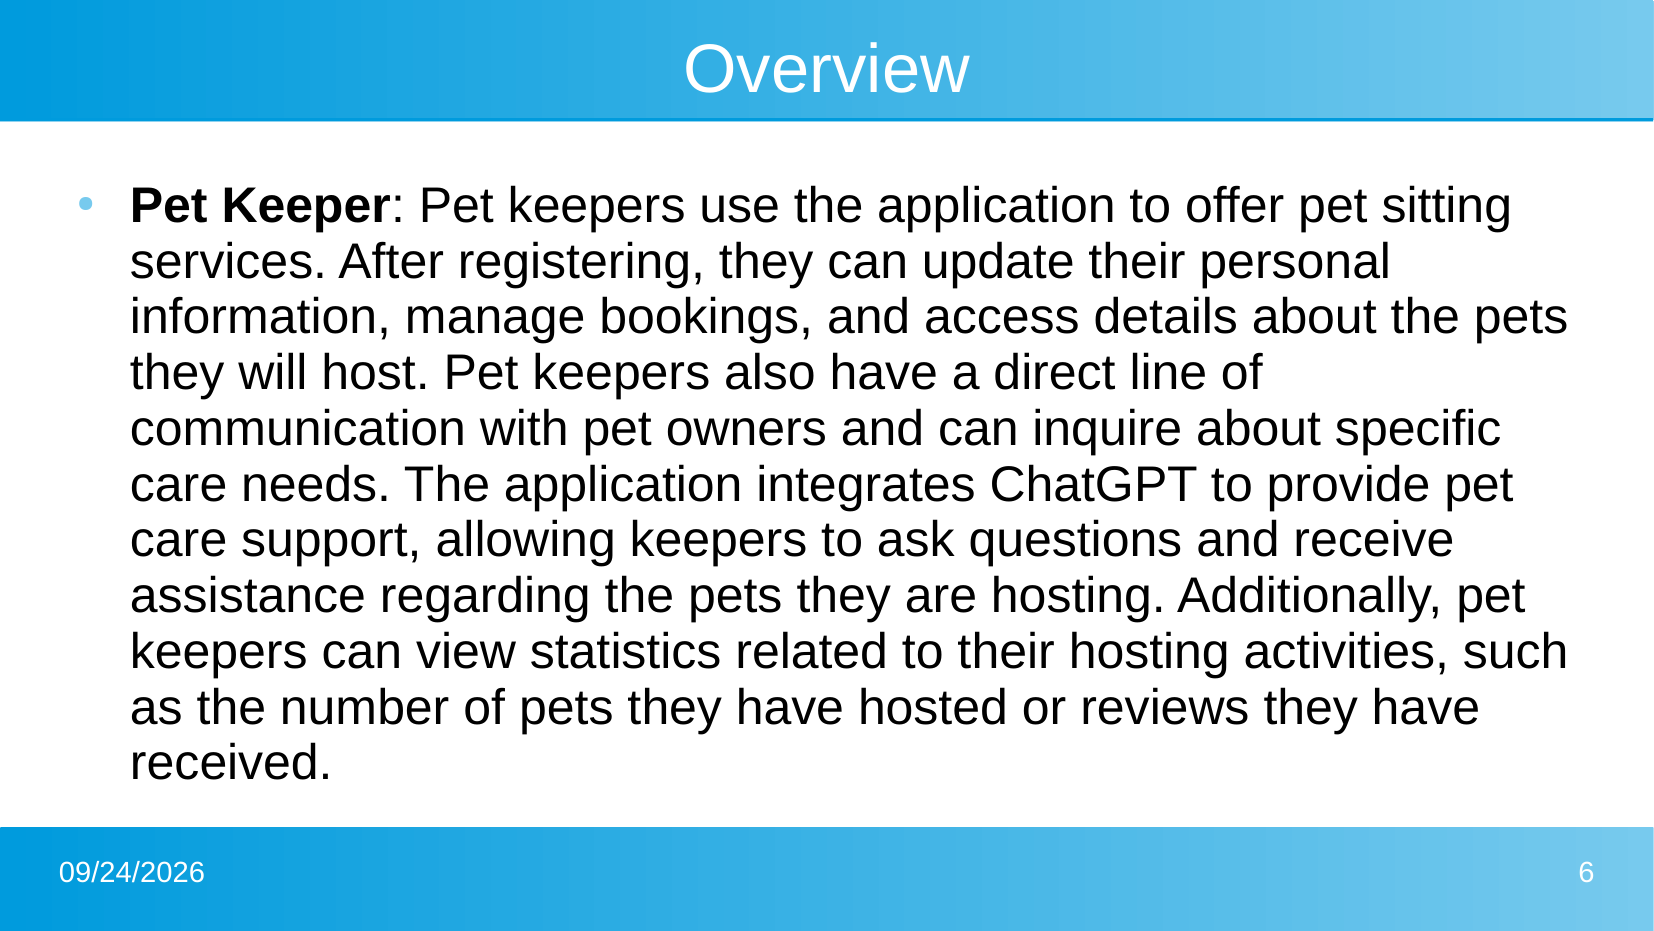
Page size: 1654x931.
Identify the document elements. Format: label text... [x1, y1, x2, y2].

title Overview [59, 29, 1595, 108]
list Pet Keeper: Pet keepers use the application to offer pet sitting services. After registering, they can update their personal information, manage bookings, and access details about the pets they will host. Pet keepers also have a direct line of communication with pet owners and can inquire about specific care needs. The application integrates ChatGPT to provide pet care support, allowing keepers to ask questions and receive assistance regarding the pets they are hosting. Additionally, pet keepers can view statistics related to their hosting activities, such as the number of pets they have hosted or reviews they have received. [59, 177, 1595, 768]
